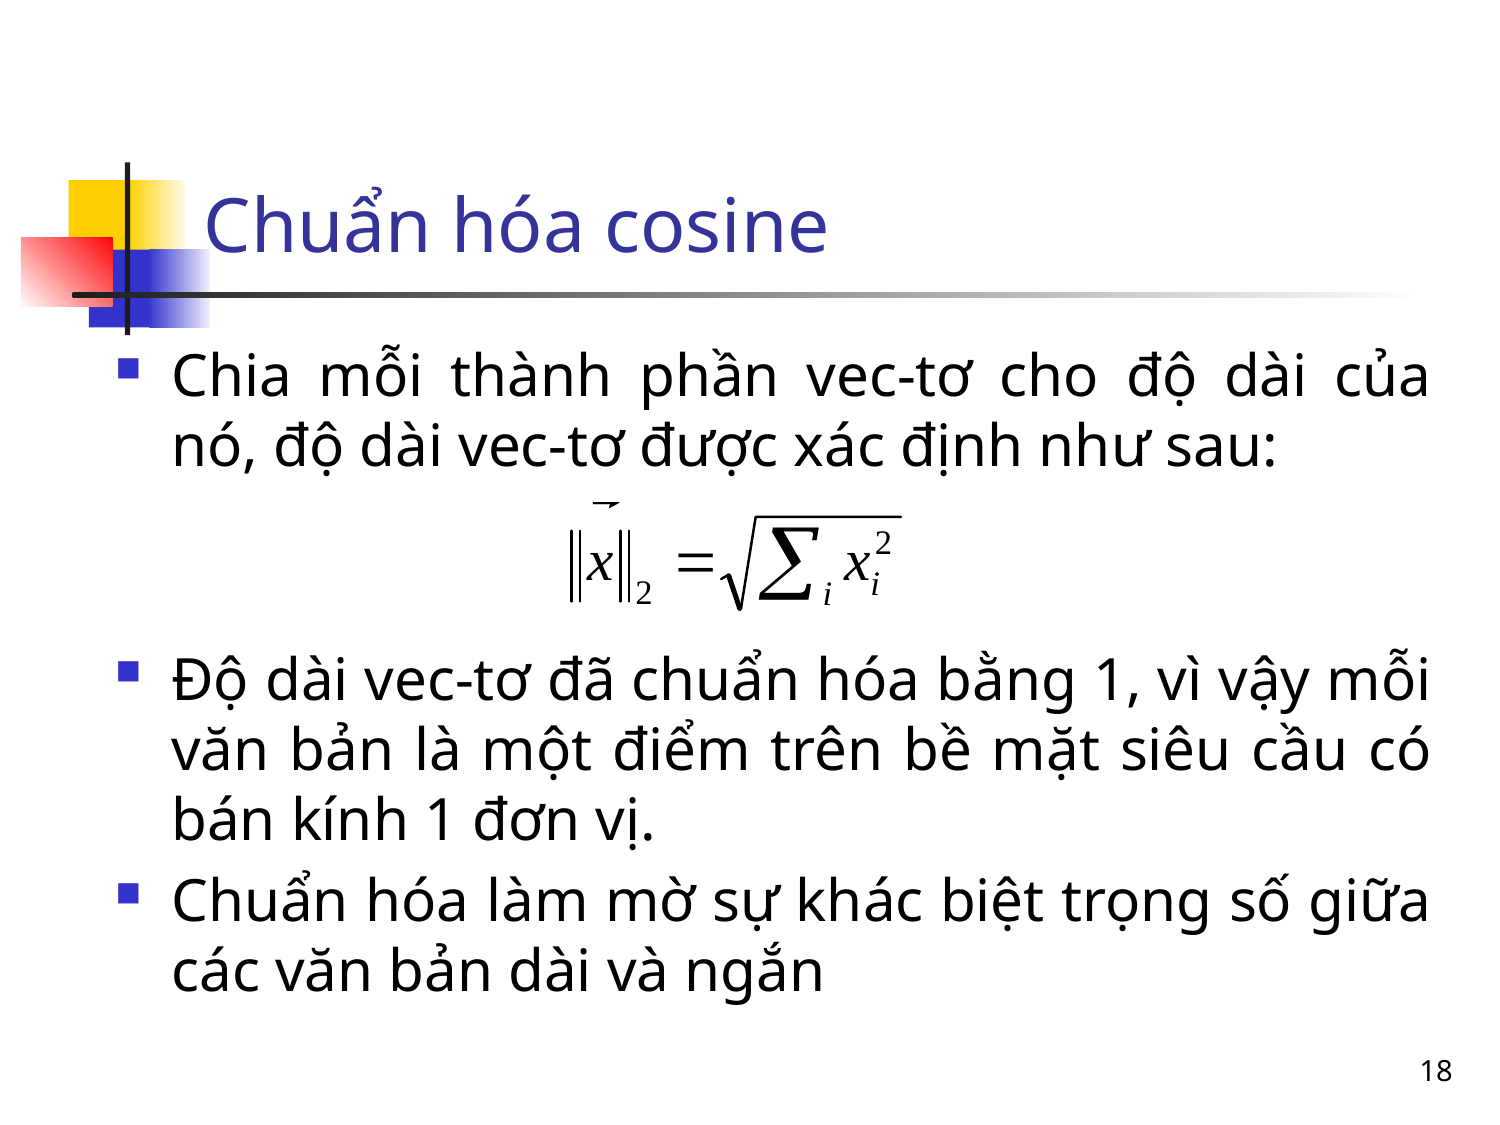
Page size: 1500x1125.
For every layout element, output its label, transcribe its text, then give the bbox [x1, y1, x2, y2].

picture [560, 502, 913, 625]
slide_number <number> [1155, 1024, 1468, 1100]
title Chuẩn hóa cosine [188, 35, 1468, 275]
list Chia mỗi thành phần vec-tơ cho độ dài của nó, độ dài vec-tơ được xác định như sau: Độ dài vec-tơ đã chuẩn hóa bằng 1, vì vậy mỗi văn bản là một điểm trên bề mặt siêu cầu có bán kính 1 đơn vị. Chuẩn hóa làm mờ sự khác biệt trọng số giữa các văn bản dài và ngắn [100, 331, 1447, 1047]
chart [561, 503, 914, 628]
